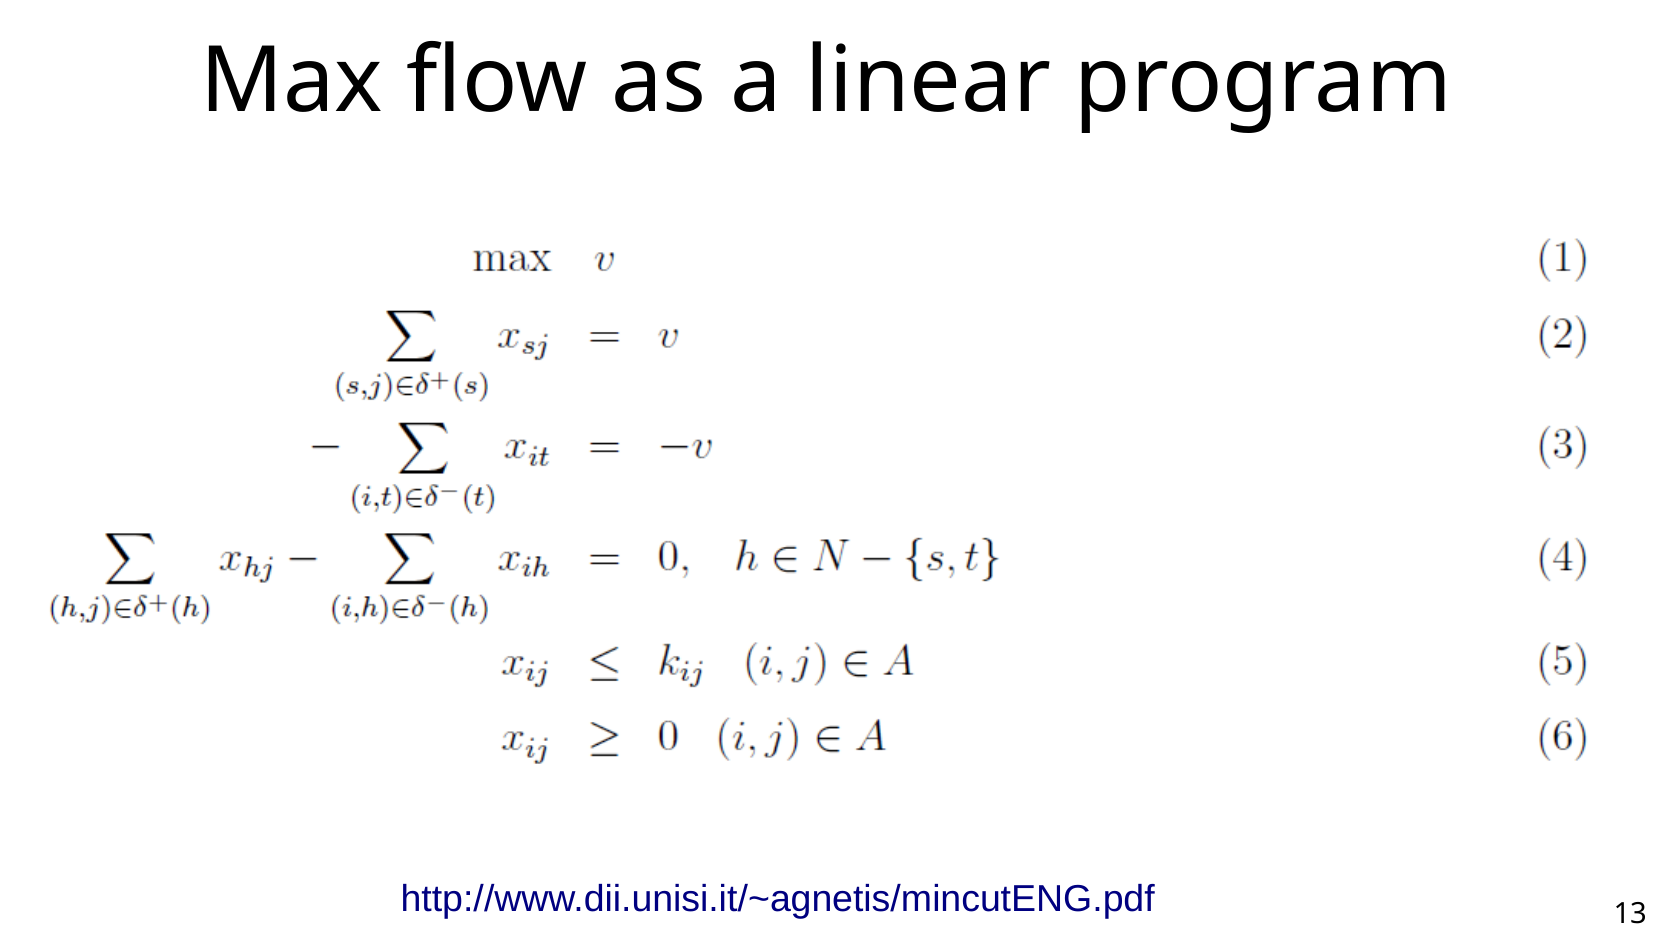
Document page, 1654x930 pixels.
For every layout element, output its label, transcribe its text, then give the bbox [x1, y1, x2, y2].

title Max flow as a linear program [82, 2, 1571, 151]
picture [30, 202, 1621, 787]
text_box http://www.dii.unisi.it/~agnetis/mincutENG.pdf [385, 870, 1321, 930]
